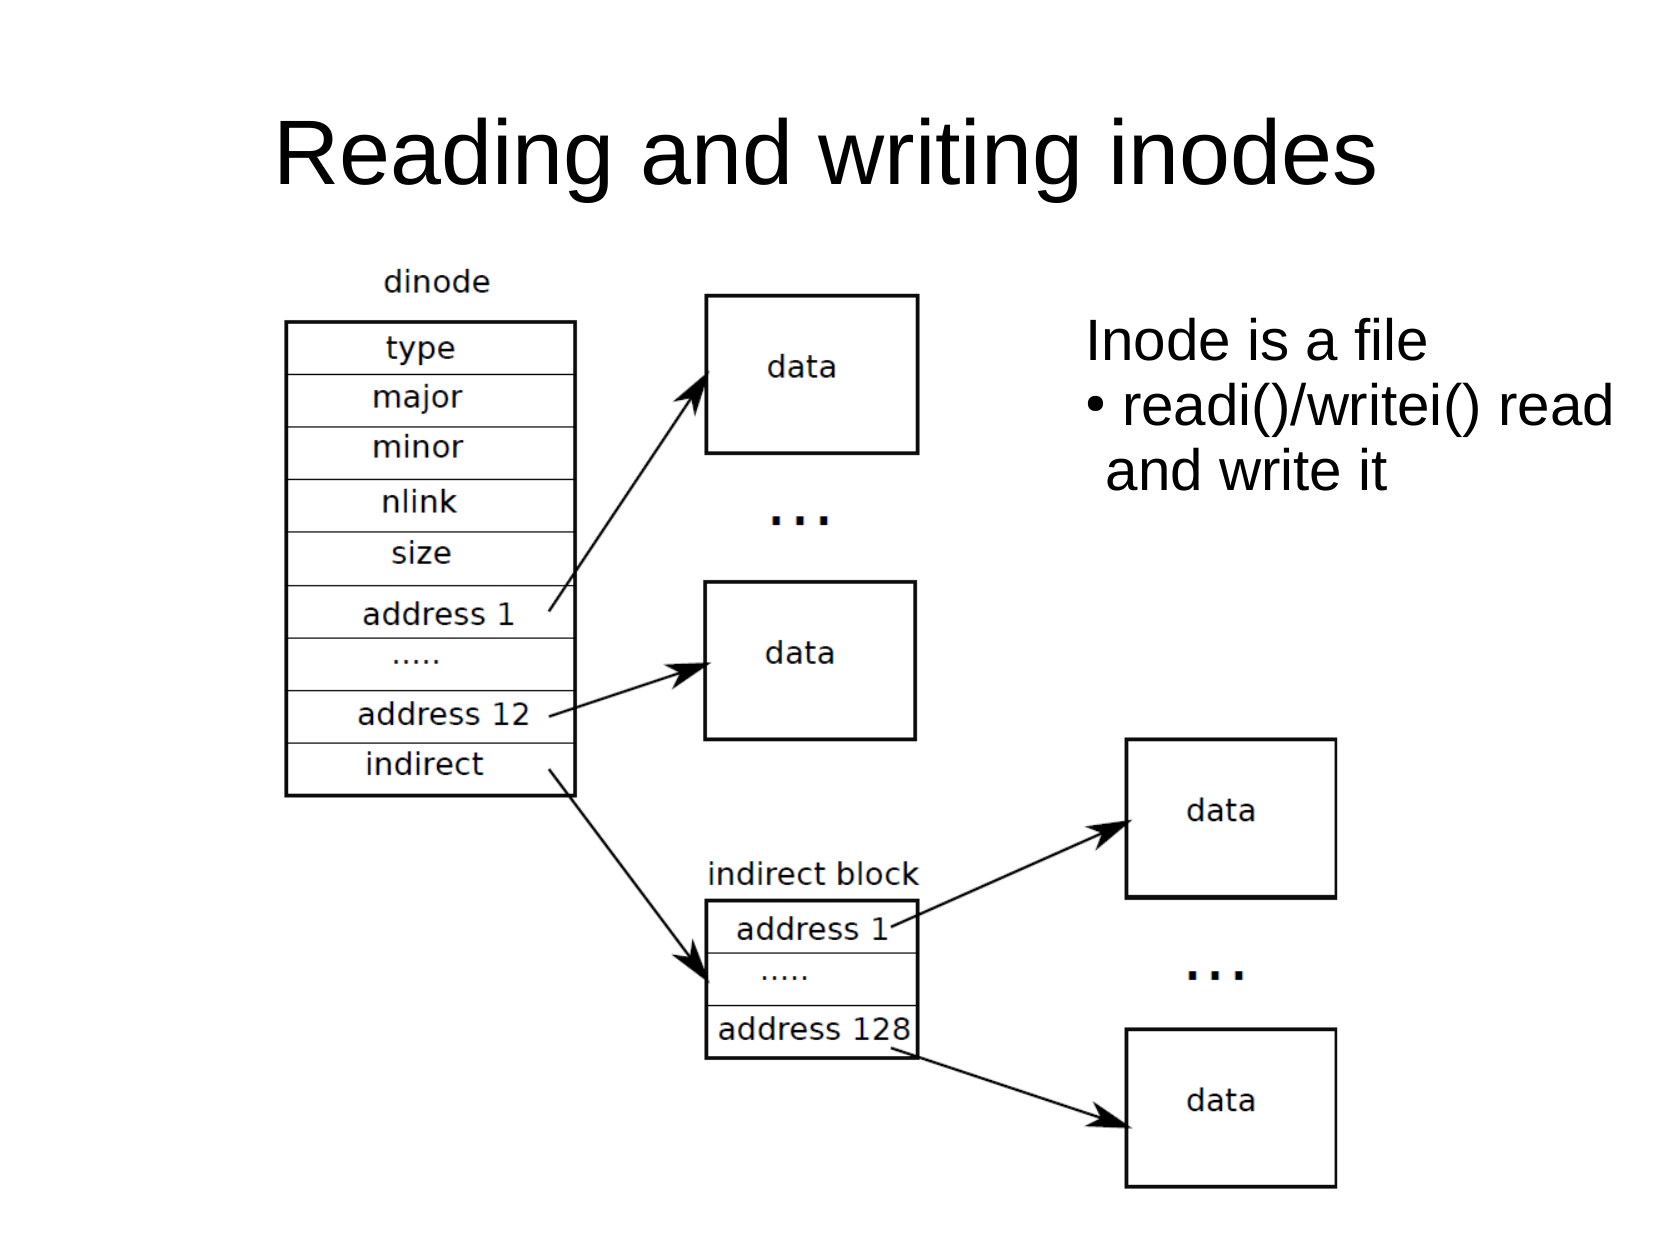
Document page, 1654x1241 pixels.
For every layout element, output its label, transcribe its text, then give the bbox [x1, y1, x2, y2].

title Reading and writing inodes [82, 49, 1571, 257]
text_box Inode is a file readi()/writei() read and write it [1070, 300, 1631, 511]
picture [252, 224, 1351, 1201]
